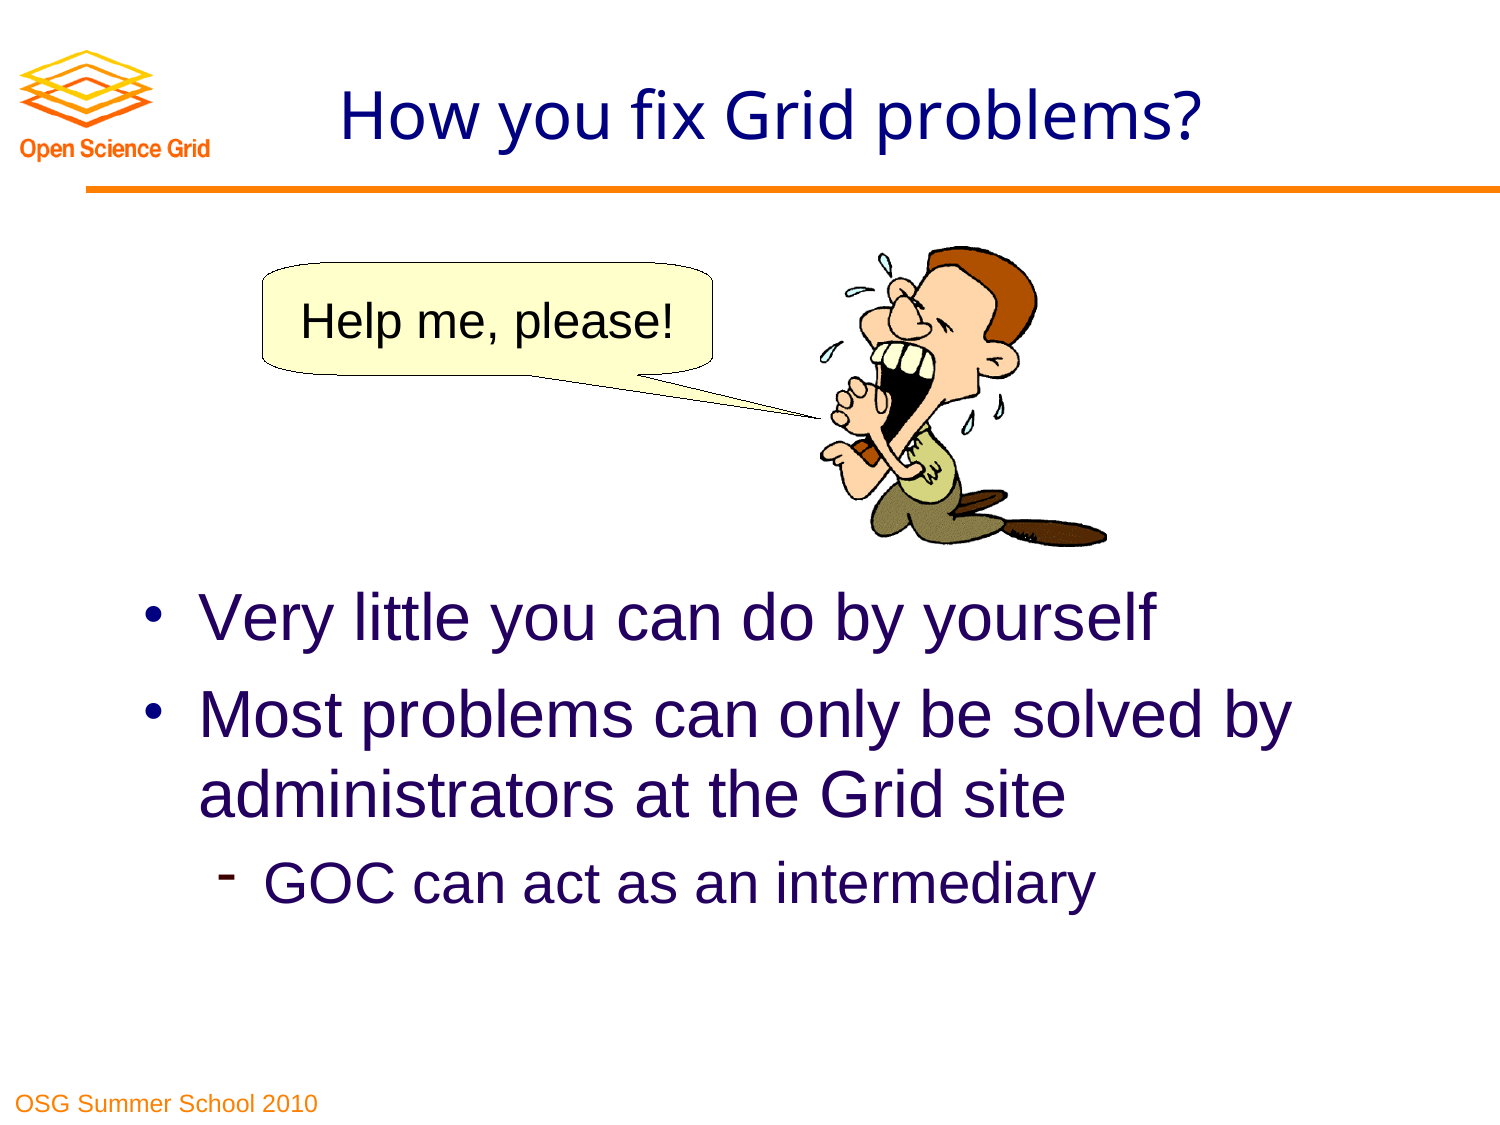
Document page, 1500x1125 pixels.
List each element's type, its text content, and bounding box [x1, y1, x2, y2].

picture [0, 27, 201, 179]
picture [820, 246, 1107, 547]
text_box Help me, please! [262, 262, 821, 419]
list Very little you can do by yourself Most problems can only be solved by administrators at the Grid site GOC can act as an intermediary [127, 566, 1403, 1003]
title How you fix Grid problems? [201, 18, 1342, 207]
